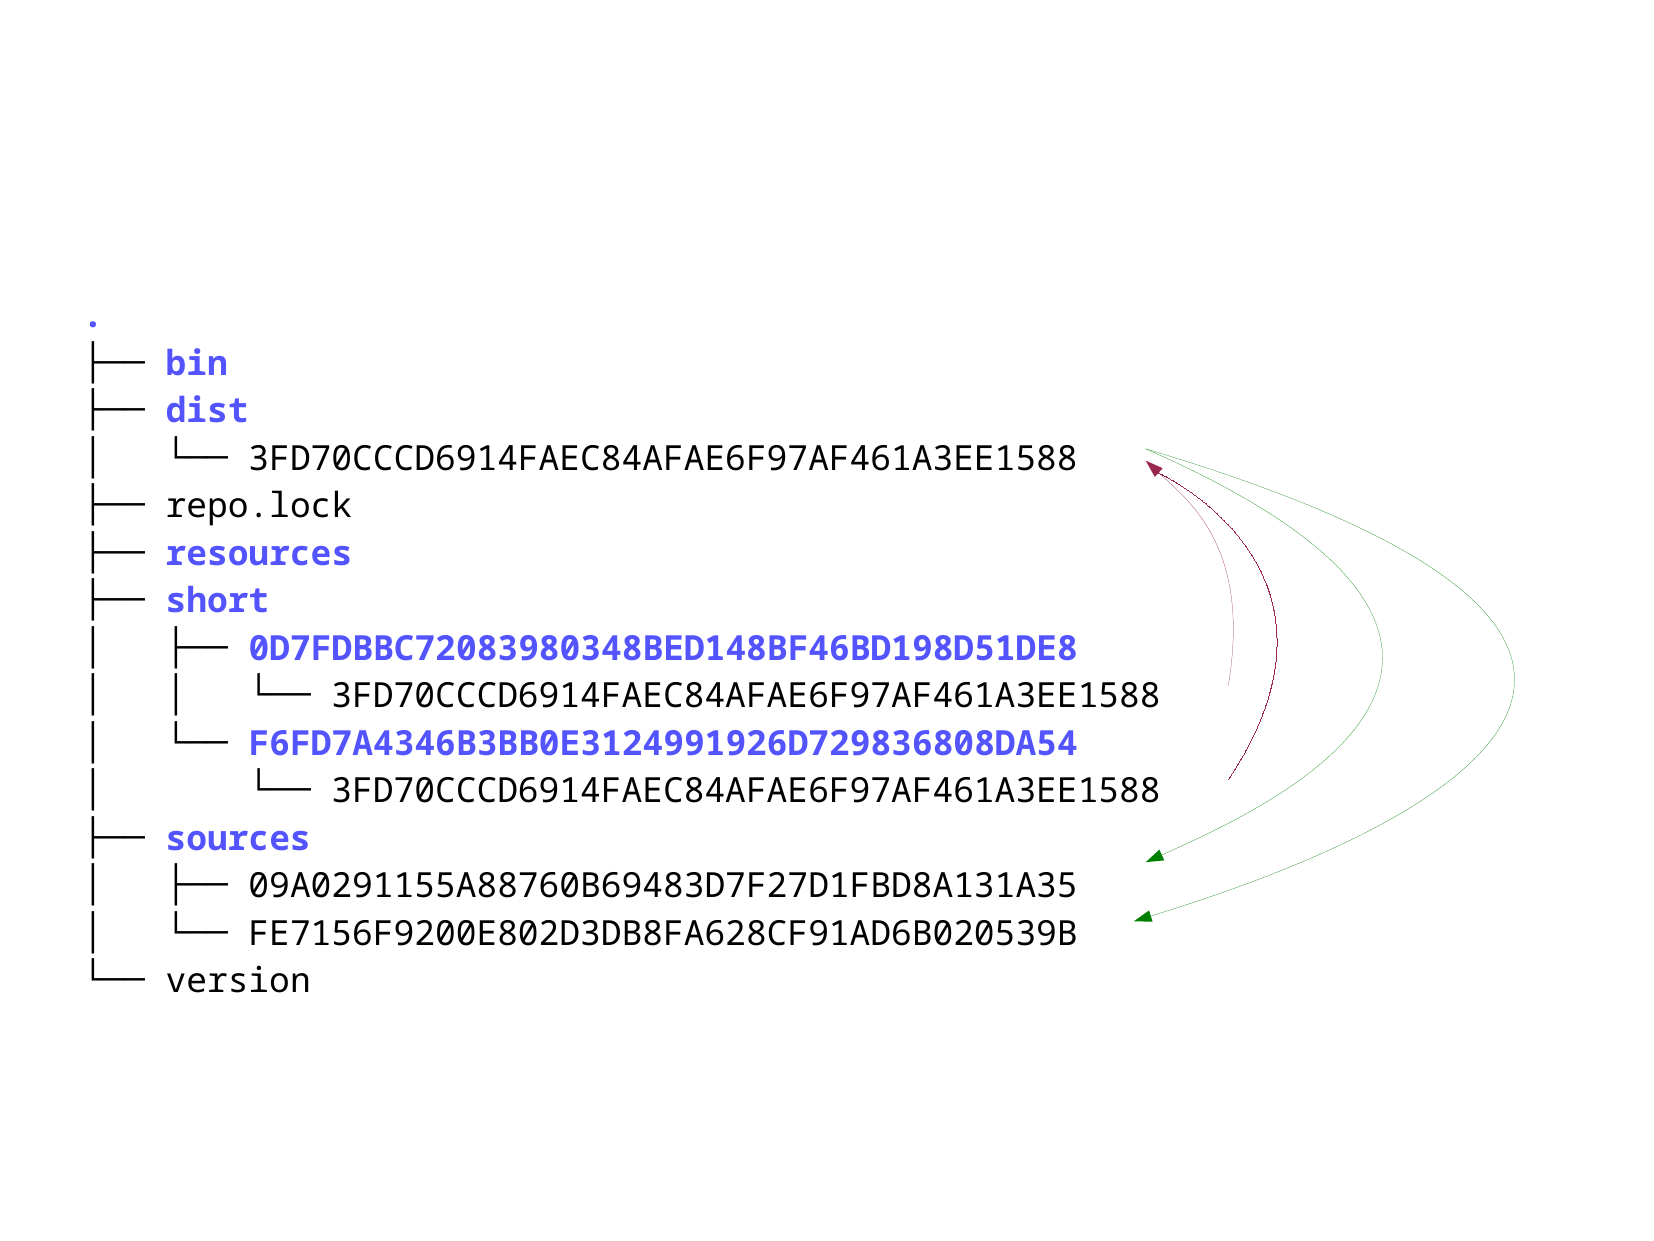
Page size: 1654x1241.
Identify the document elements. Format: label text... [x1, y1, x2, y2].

list . ├── bin ├── dist │ └── 3FD70CCCD6914FAEC84AFAE6F97AF461A3EE1588 ├── repo.lock ├── resources ├── short │ ├── 0D7FDBBC72083980348BED148BF46BD198D51DE8 │ │ └── 3FD70CCCD6914FAEC84AFAE6F97AF461A3EE1588 │ └── F6FD7A4346B3BB0E3124991926D729836808DA54 │ └── 3FD70CCCD6914FAEC84AFAE6F97AF461A3EE1588 ├── sources │ ├── 09A0291155A88760B69483D7F27D1FBD8A131A35 │ └── FE7156F9200E802D3DB8FA628CF91AD6B020539B └── version [82, 290, 1571, 1010]
